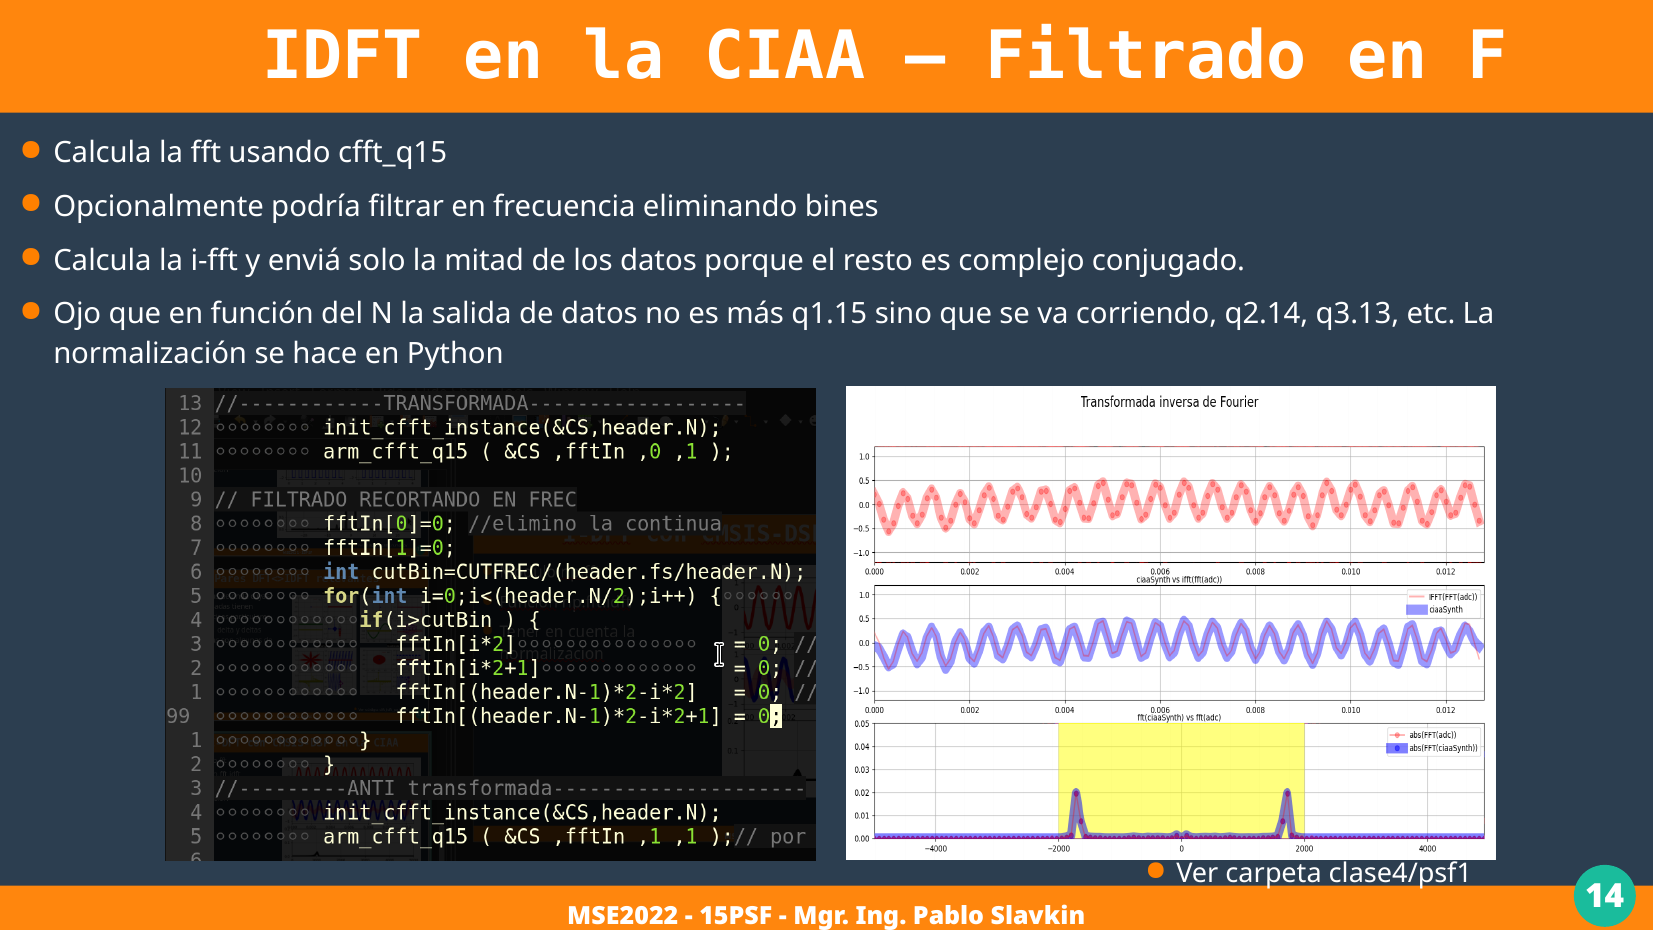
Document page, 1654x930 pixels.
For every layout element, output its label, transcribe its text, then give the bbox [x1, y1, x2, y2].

list Ver carpeta clase4/psf1 [1134, 860, 1495, 891]
picture [846, 386, 1496, 860]
list Calcula la fft usando cfft_q15 Opcionalmente podría filtrar en frecuencia eliminando bines Calcula la i-fft y enviá solo la mitad de los datos porque el resto es complejo conjugado. Ojo que en función del N la salida de datos no es más q1.15 sino que se va corriendo, q2.14, q3.13, etc. La normalización se hace en Python [7, 131, 1613, 376]
title IDFT en la CIAA – Filtrado en F [262, 16, 1576, 113]
picture [165, 388, 816, 861]
